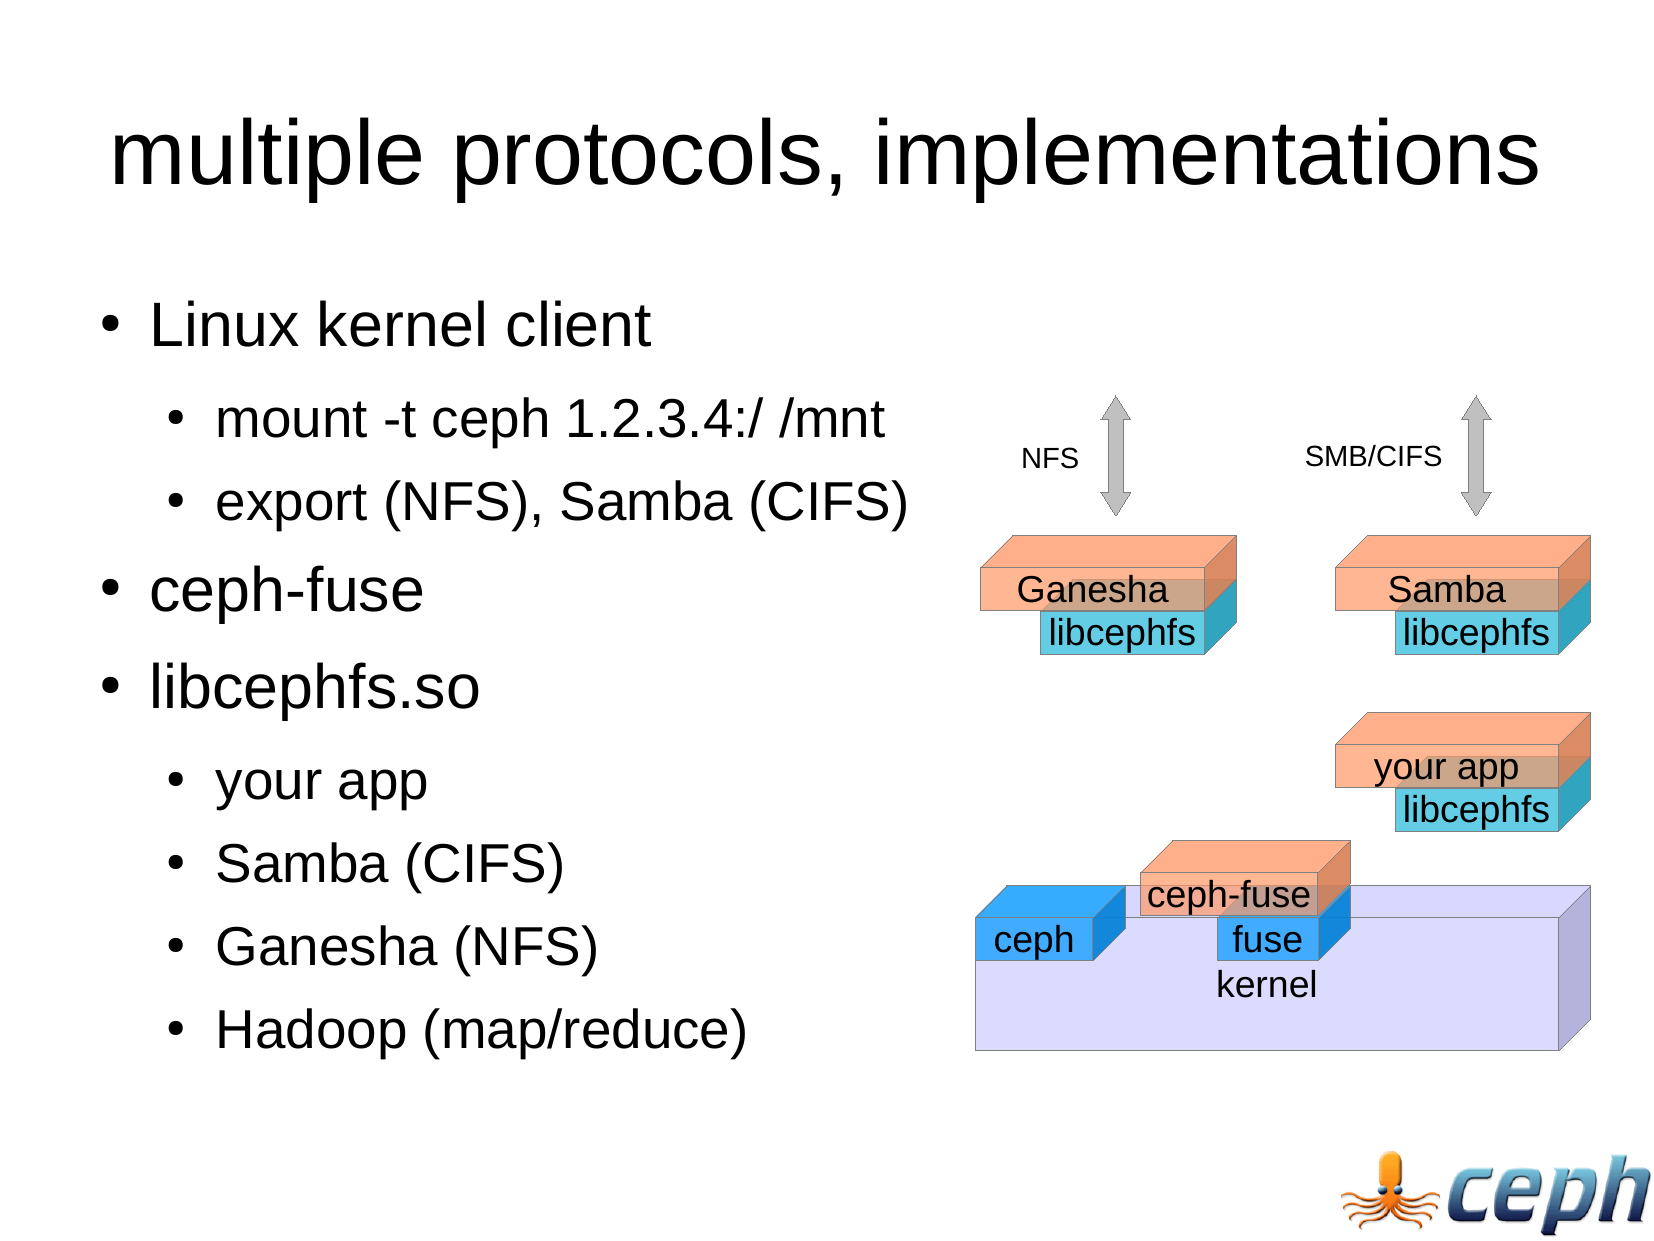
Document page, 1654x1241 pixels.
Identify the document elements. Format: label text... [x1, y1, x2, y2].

text_box your app [1335, 745, 1558, 788]
text_box ceph-fuse [1140, 873, 1317, 916]
text_box [1461, 395, 1492, 516]
text_box kernel [975, 918, 1558, 1051]
text_box ceph [975, 918, 1092, 961]
text_box libcephfs [1040, 612, 1204, 655]
text_box libcephfs [1395, 612, 1558, 655]
text_box libcephfs [1395, 789, 1558, 832]
text_box [1100, 395, 1131, 516]
title multiple protocols, implementations [82, 49, 1571, 257]
text_box Ganesha [980, 568, 1204, 611]
picture [1335, 1151, 1651, 1239]
text_box NFS [1006, 435, 1095, 483]
text_box fuse [1217, 918, 1318, 961]
text_box Samba [1335, 568, 1558, 611]
text_box SMB/CIFS [1290, 432, 1458, 481]
list Linux kernel client mount -t ceph 1.2.3.4:/ /mnt export (NFS), Samba (CIFS) ceph-fuse libcephfs.so your app Samba (CIFS) Ganesha (NFS) Hadoop (map/reduce) [82, 290, 916, 1109]
